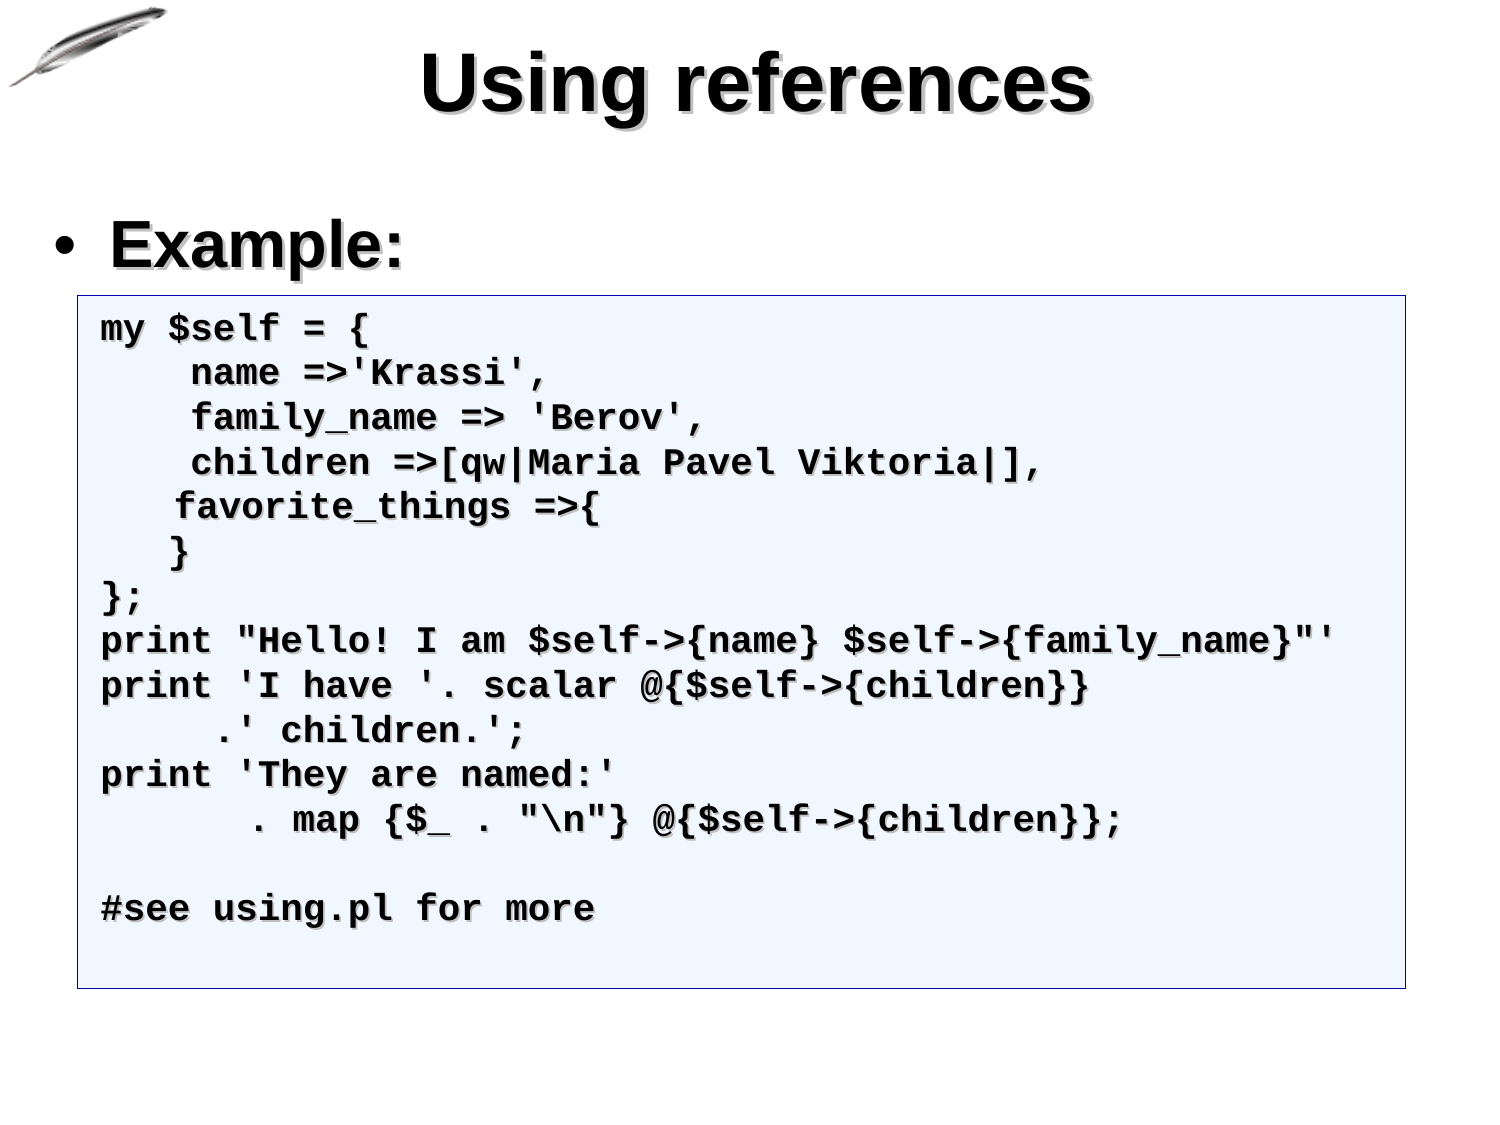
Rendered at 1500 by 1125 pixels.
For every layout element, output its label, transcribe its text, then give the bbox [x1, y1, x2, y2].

list Example: [53, 207, 1447, 1084]
text_box my $self = { name =>'Krassi', family_name => 'Berov', children =>[qw|Maria Pavel Viktoria|], favorite_things =>{ } }; print "Hello! I am $self->{name} $self->{family_name}"' print 'I have '. scalar @{$self->{children}} .' children.'; print 'They are named:' . map {$_ . "\n"} @{$self->{children}}; #see using.pl for more [76, 295, 1406, 989]
picture [5, 5, 173, 89]
title Using references [419, 0, 1459, 176]
